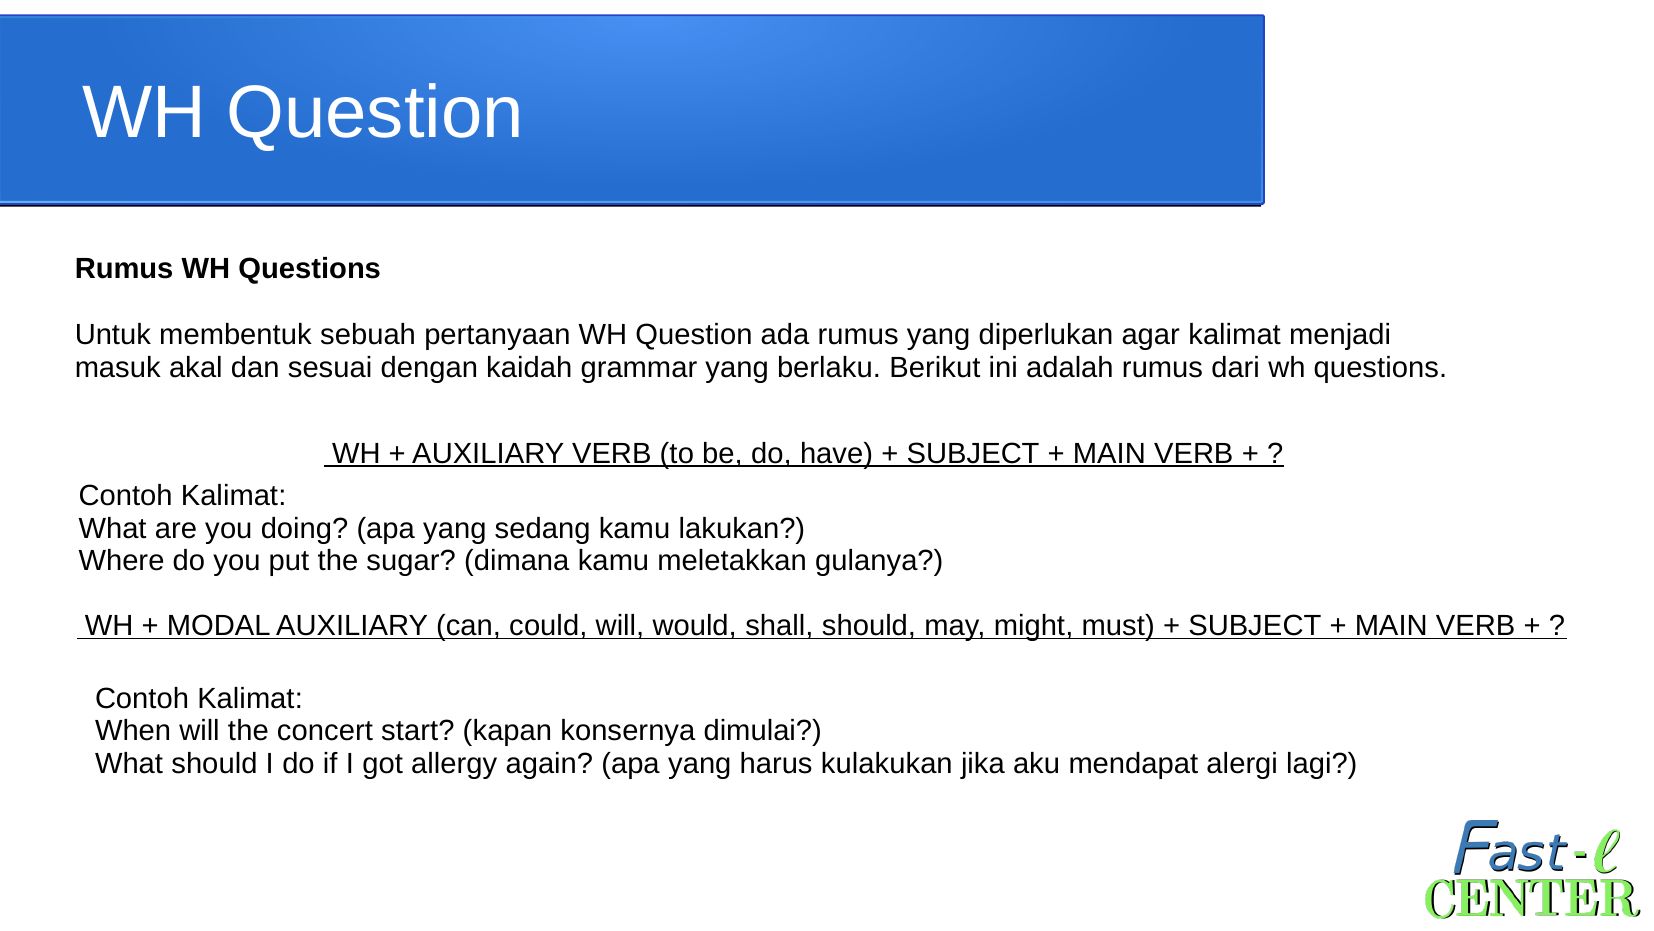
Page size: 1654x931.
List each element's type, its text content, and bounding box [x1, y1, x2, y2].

text_box Contoh Kalimat: When will the concert start? (kapan konsernya dimulai?) What should I do if I got allergy again? (apa yang harus kulakukan jika aku mendapat alergi lagi?) [80, 674, 1375, 788]
text_box Contoh Kalimat: What are you doing? (apa yang sedang kamu lakukan?) Where do you put the sugar? (dimana kamu meletakkan gulanya?) [63, 438, 1146, 602]
text_box WH + AUXILIARY VERB (to be, do, have) + SUBJECT + MAIN VERB + ? [309, 429, 1300, 478]
picture [1425, 820, 1641, 921]
text_box WH + MODAL AUXILIARY (can, could, will, would, shall, should, may, might, must) + SUBJECT + MAIN VERB + ? [62, 602, 1582, 683]
title WH Question [82, 35, 1235, 189]
text_box Rumus WH Questions Untuk membentuk sebuah pertanyaan WH Question ada rumus yang diperlukan agar kalimat menjadi masuk akal dan sesuai dengan kaidah grammar yang berlaku. Berikut ini adalah rumus dari wh questions. [60, 245, 1471, 428]
